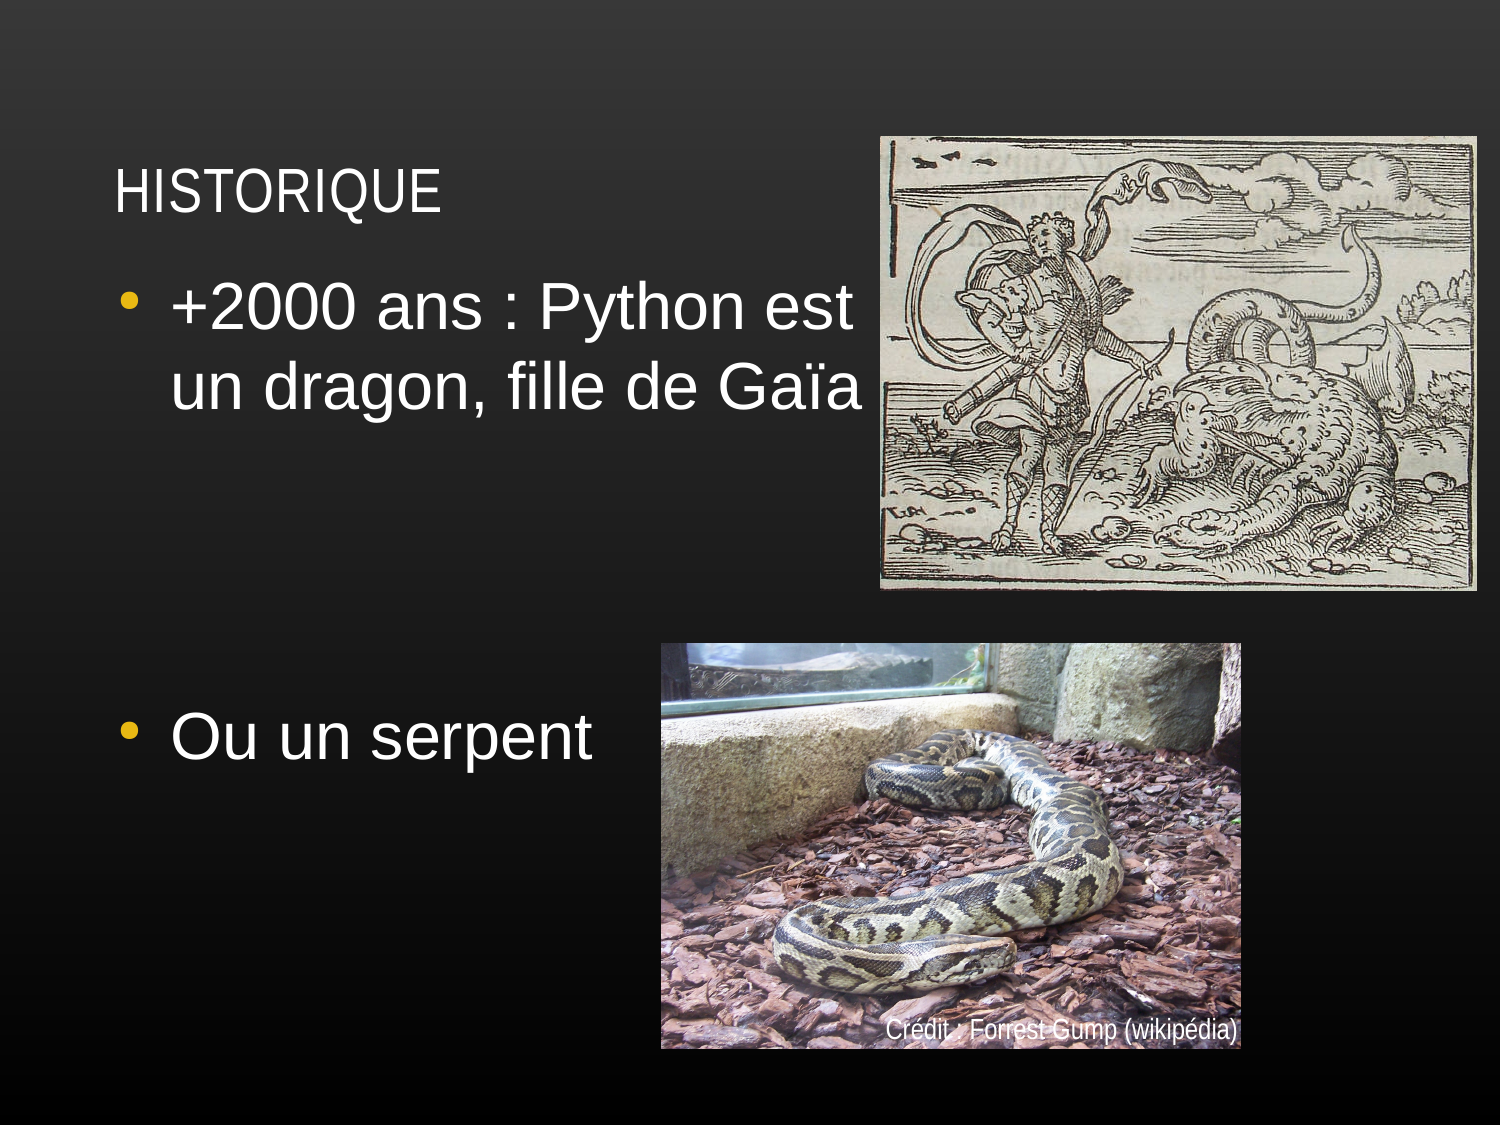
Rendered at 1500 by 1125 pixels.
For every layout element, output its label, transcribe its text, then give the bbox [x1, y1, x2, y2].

text_box Crédit : Forrest Gump (wikipédia) [755, 1002, 1369, 1063]
picture [661, 643, 1241, 1049]
picture [880, 136, 1477, 591]
title historique [99, 45, 1400, 233]
list +2000 ans : Python est un dragon, fille de Gaïa Ou un serpent [99, 262, 1400, 1005]
